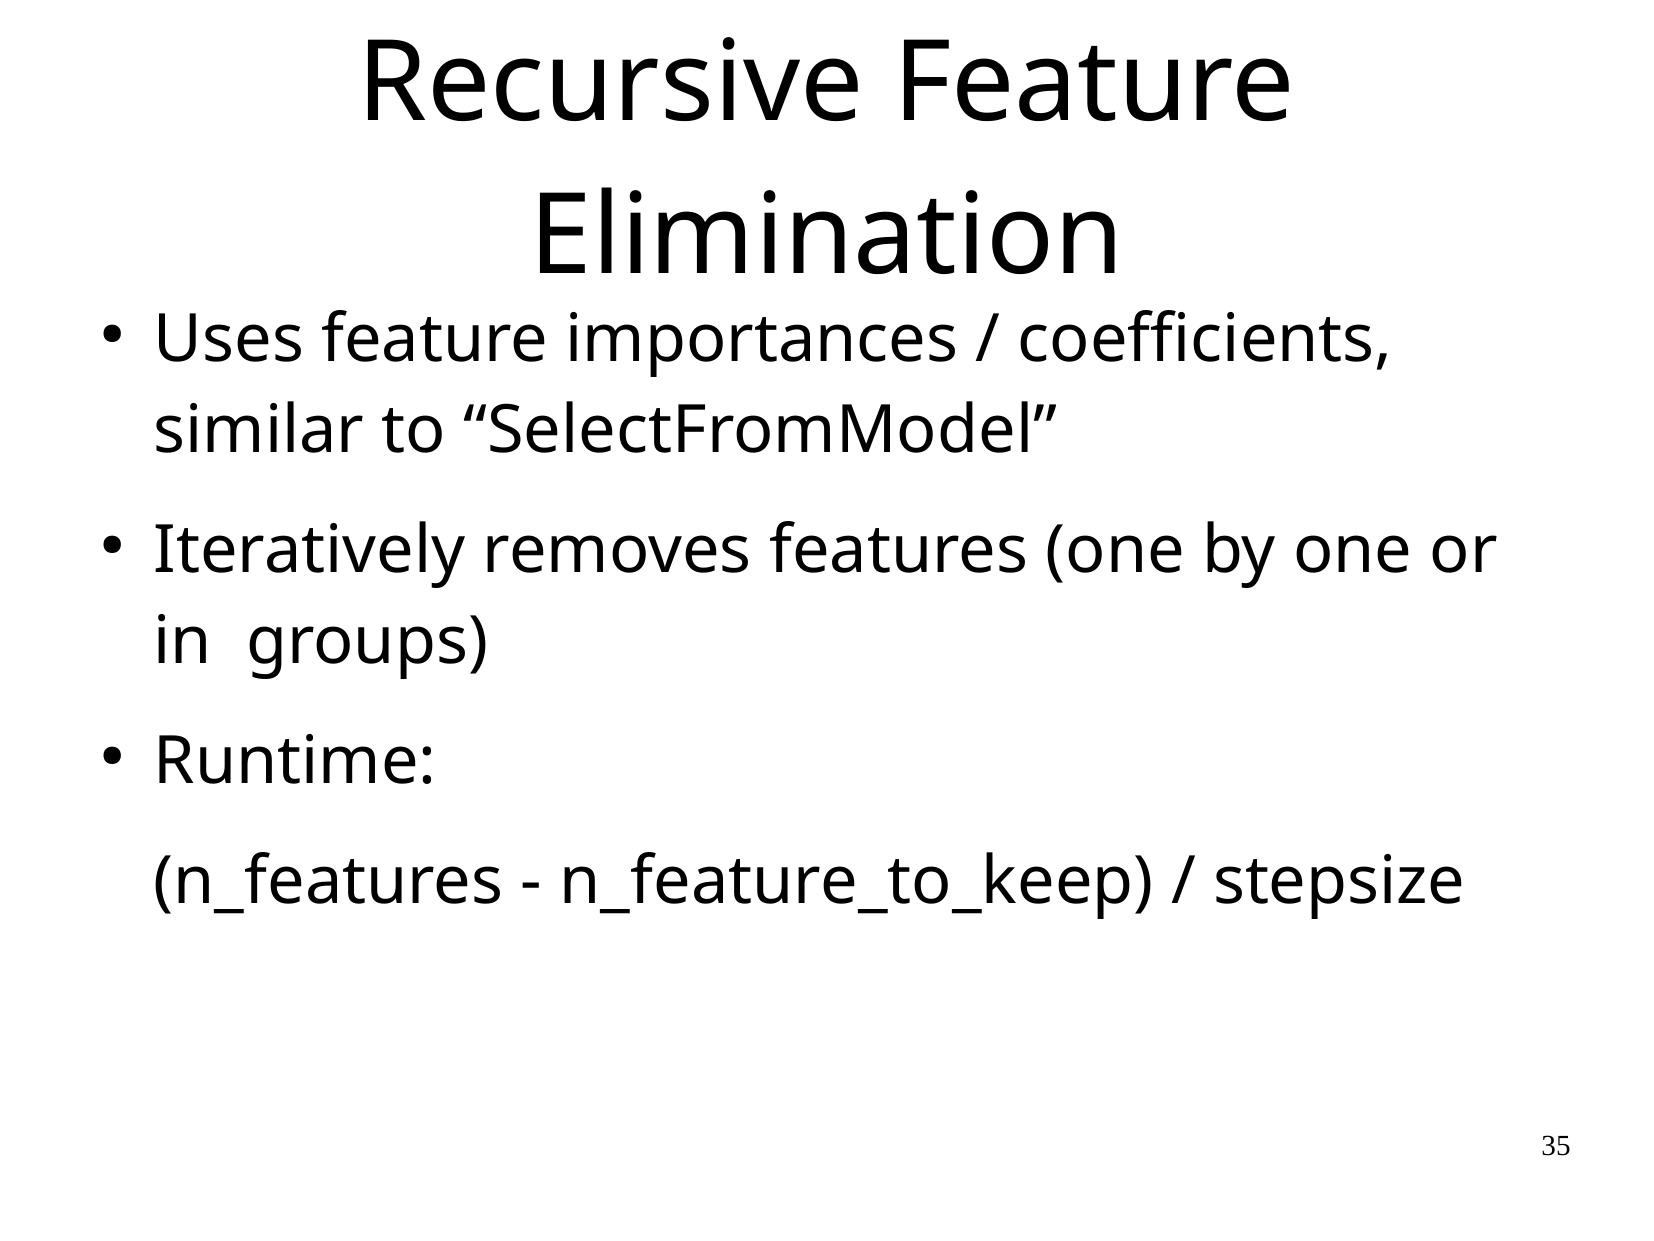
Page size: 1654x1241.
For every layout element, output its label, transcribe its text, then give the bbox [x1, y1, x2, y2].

title Recursive Feature Elimination [82, 49, 1571, 257]
list Uses feature importances / coefficients, similar to “SelectFromModel” Iteratively removes features (one by one or in groups) Runtime: (n_features - n_feature_to_keep) / stepsize [82, 290, 1571, 1010]
